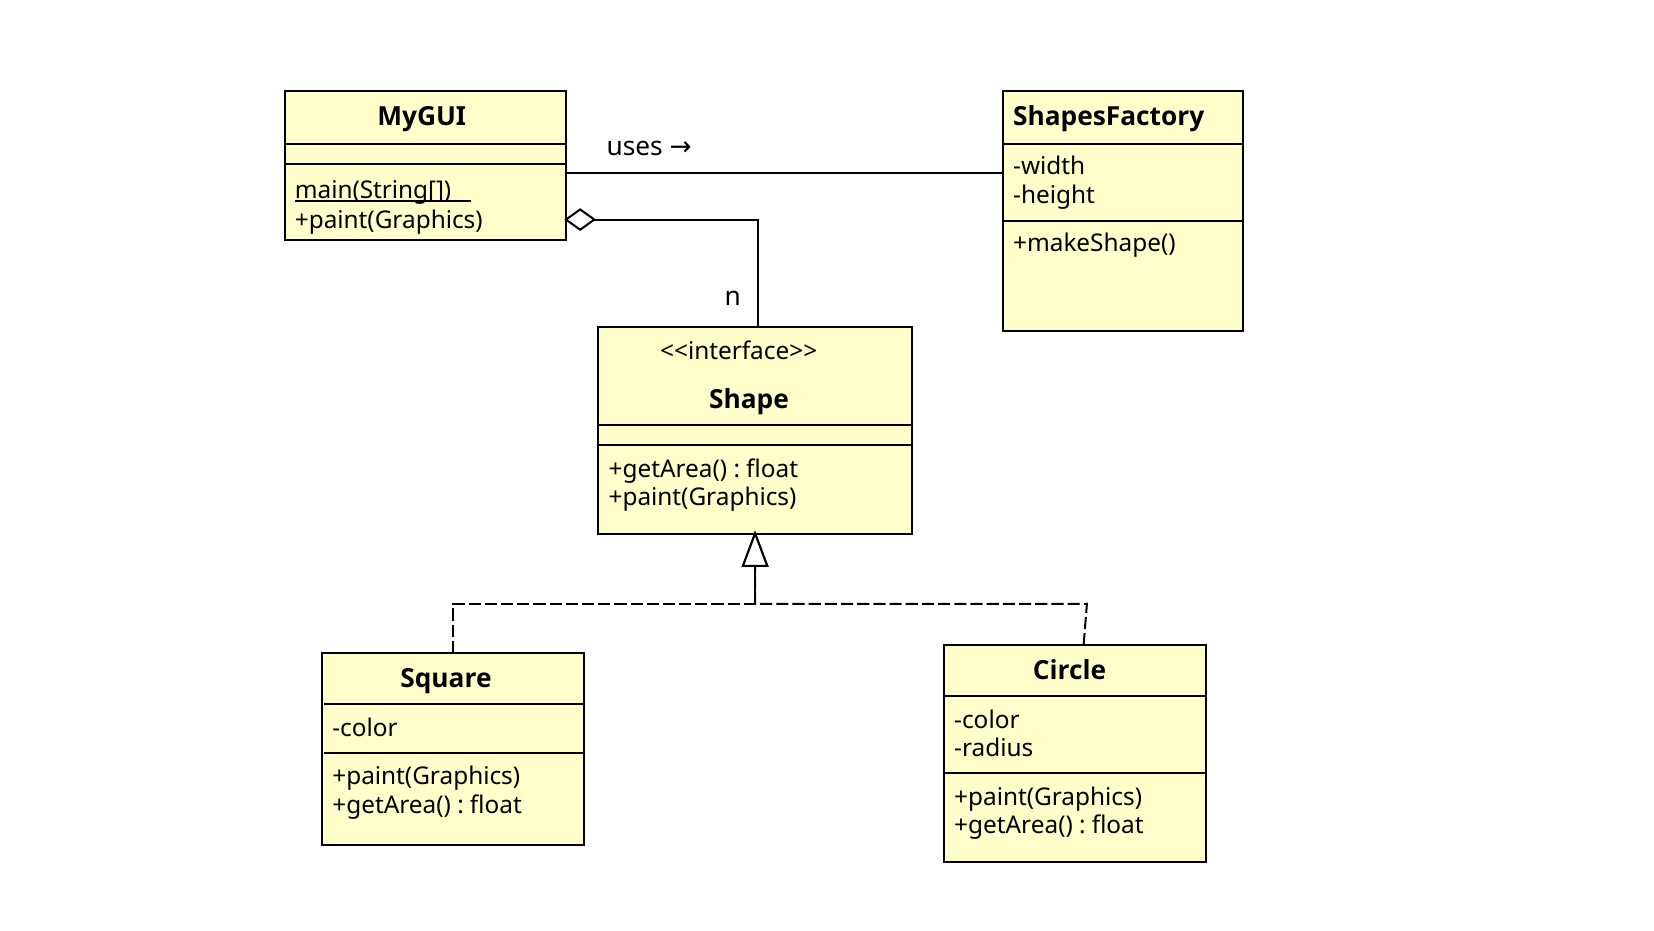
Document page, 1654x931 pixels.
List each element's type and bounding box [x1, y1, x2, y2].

picture [253, 60, 1276, 894]
